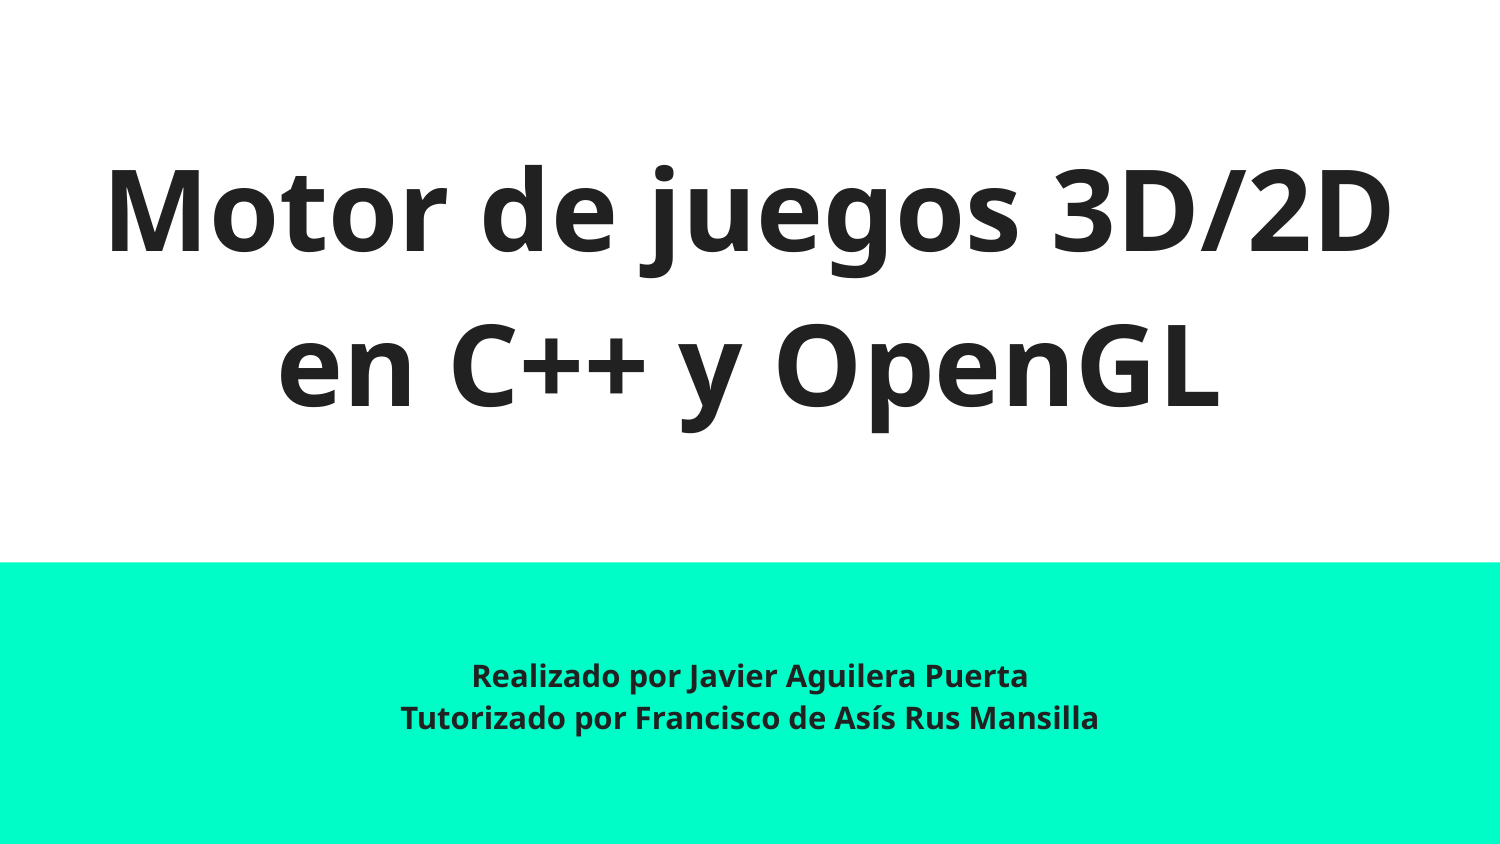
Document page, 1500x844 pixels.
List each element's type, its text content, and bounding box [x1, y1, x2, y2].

subtitle Realizado por Javier Aguilera Puerta Tutorizado por Francisco de Asís Rus Mansilla [51, 638, 1449, 755]
title Motor de juegos 3D/2D en C++ y OpenGL [51, 64, 1449, 506]
